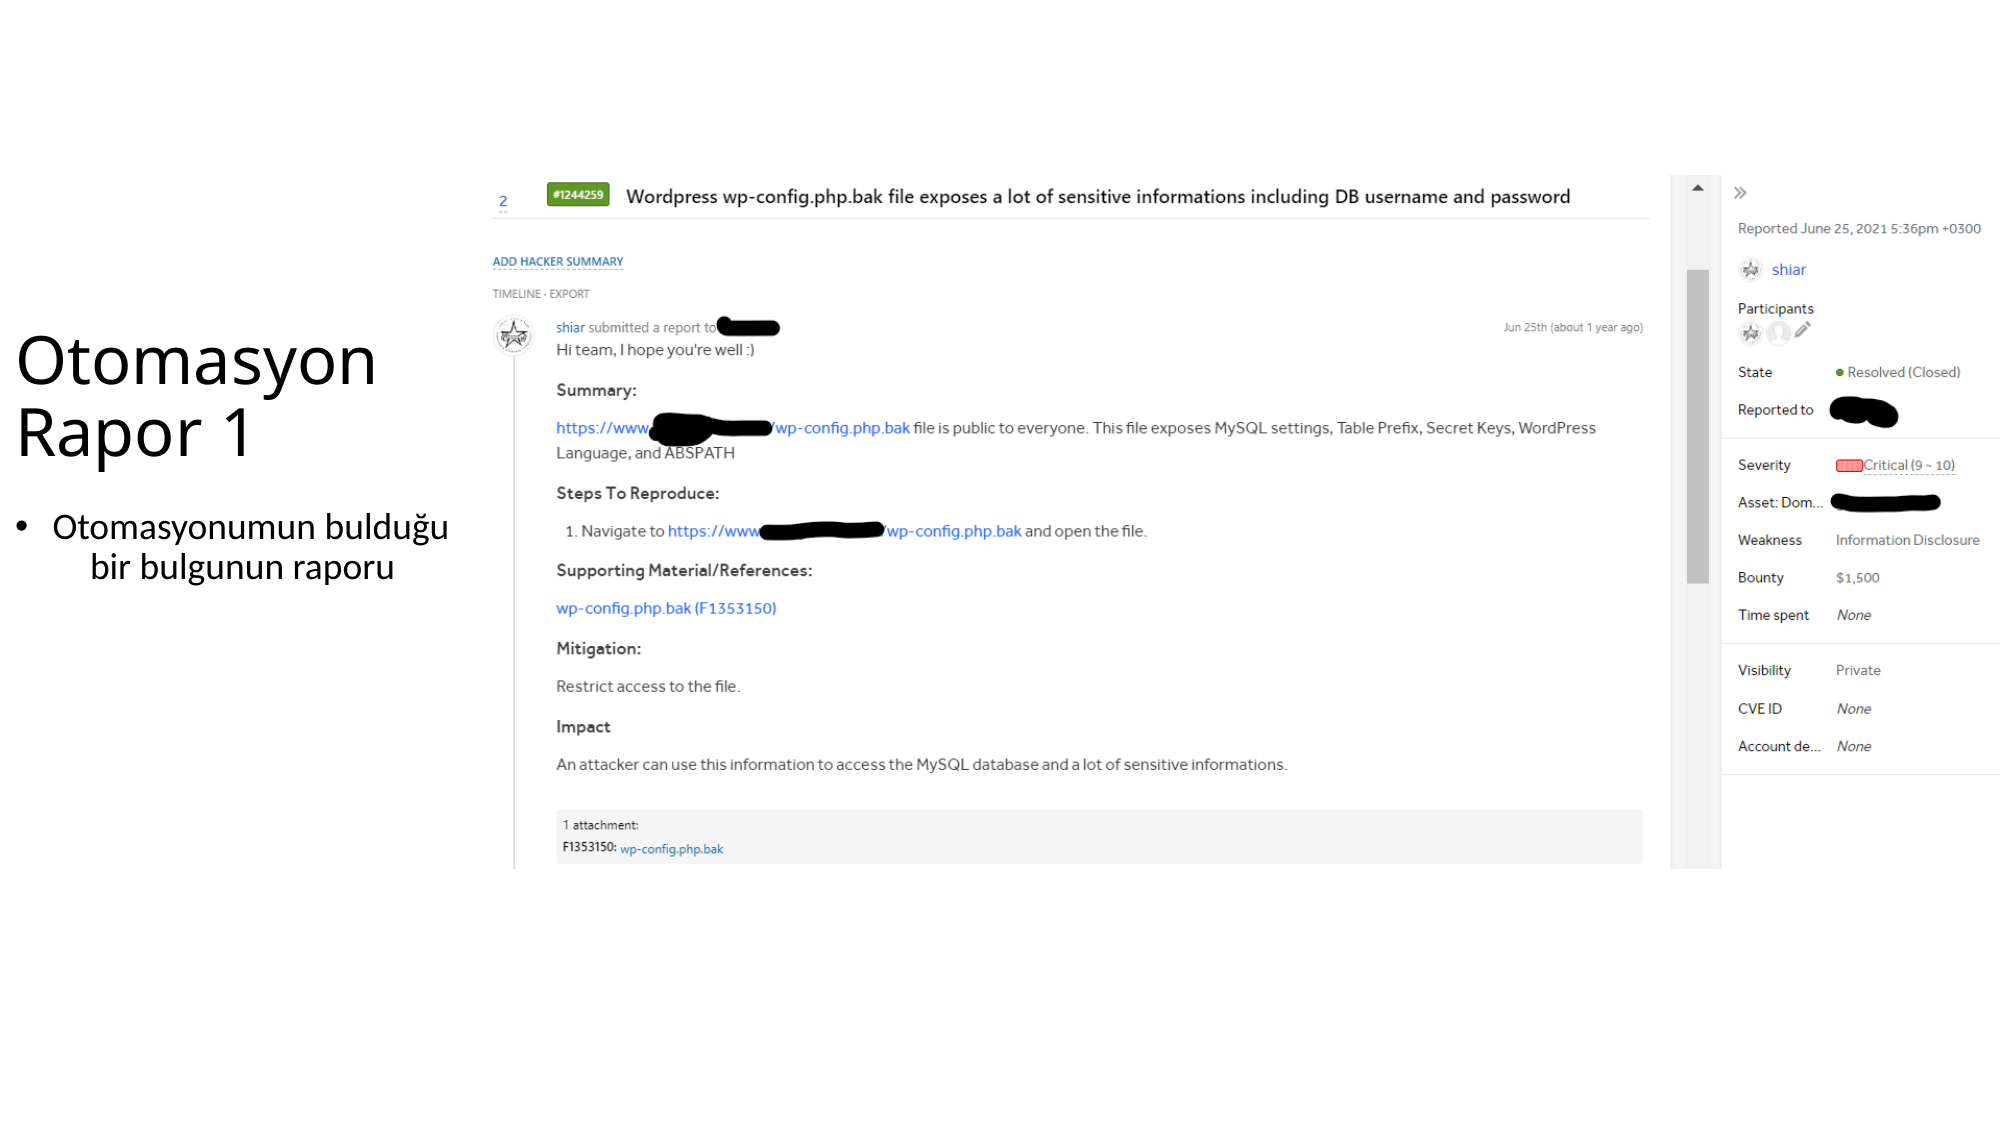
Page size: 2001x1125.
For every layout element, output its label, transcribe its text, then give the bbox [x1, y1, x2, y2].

title Otomasyon Rapor 1 [0, 215, 473, 479]
list Otomasyonumun bulduğu bir bulgunun raporu [0, 499, 473, 1125]
picture [474, 175, 2000, 870]
